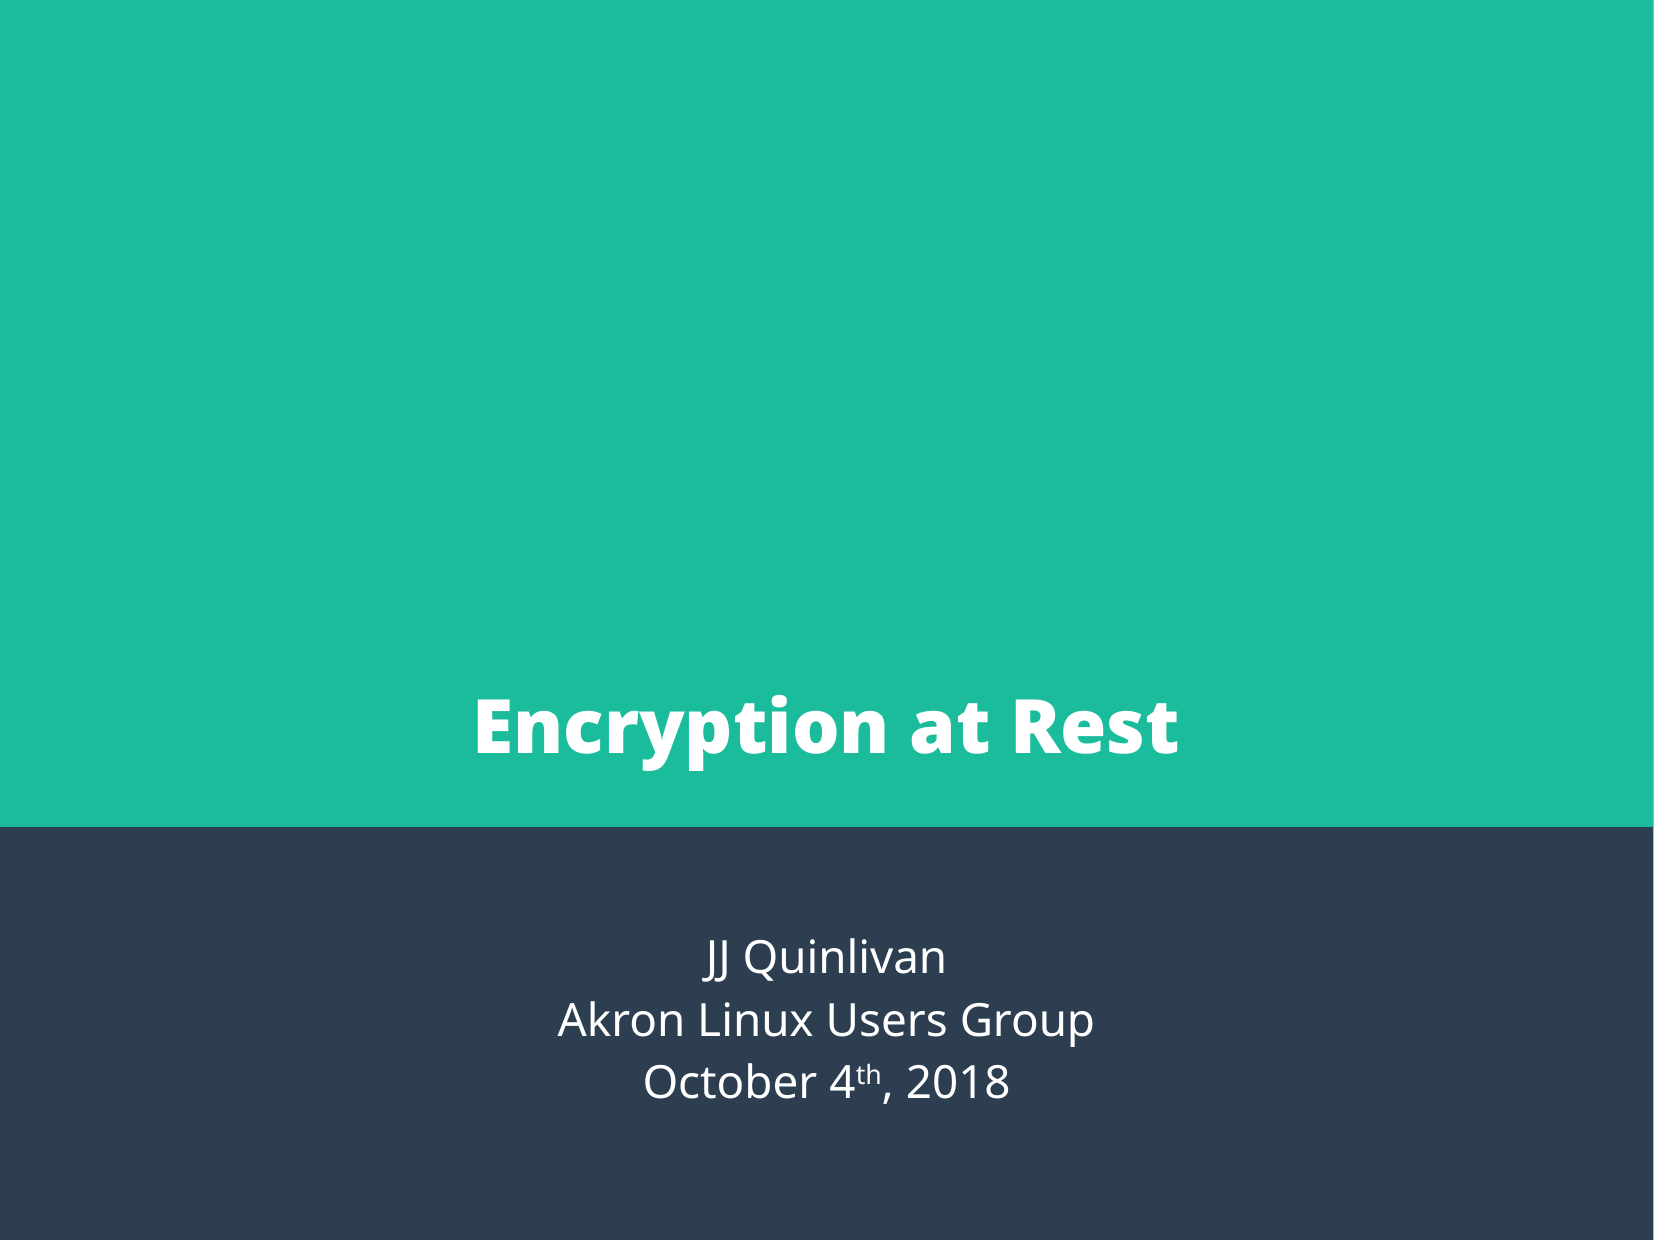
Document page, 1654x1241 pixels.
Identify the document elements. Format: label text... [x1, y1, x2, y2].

title Encryption at Rest [59, 620, 1595, 778]
subtitle JJ Quinlivan Akron Linux Users Group October 4th, 2018 [59, 856, 1595, 1182]
